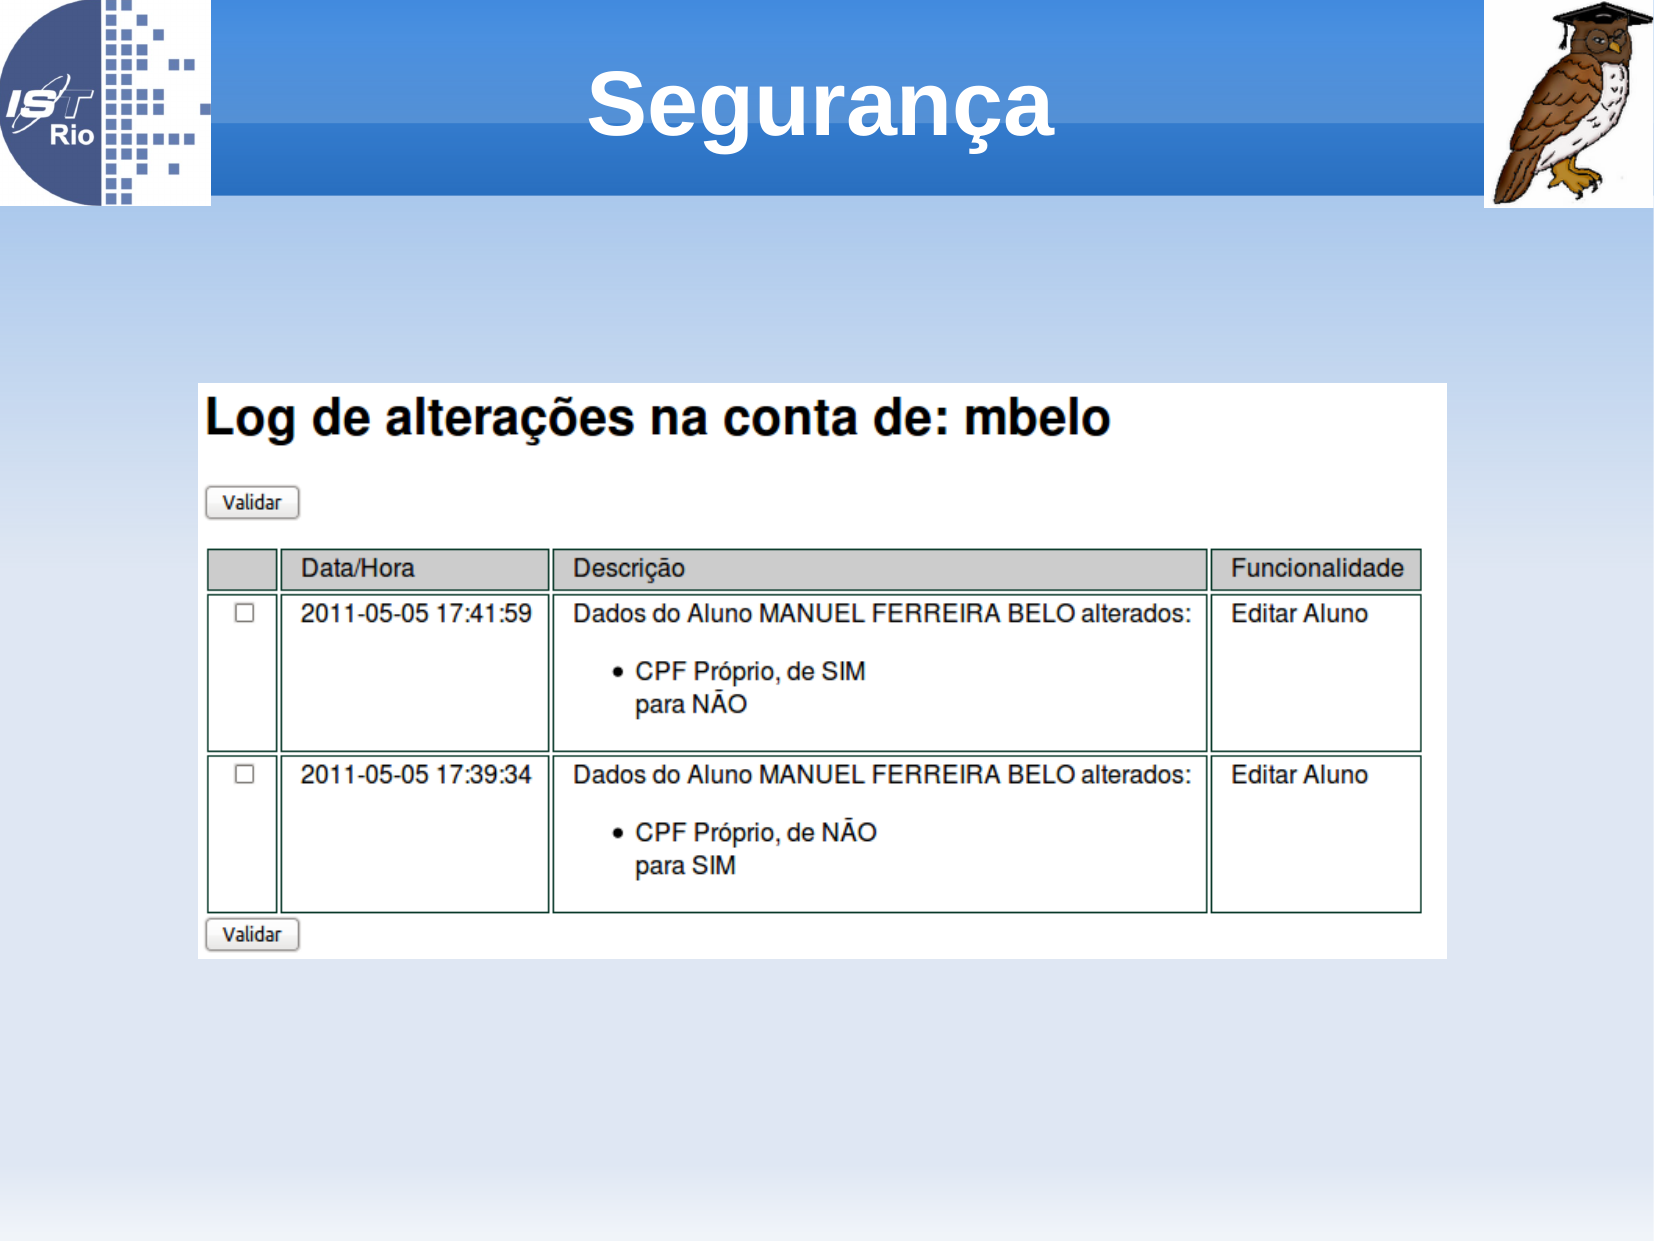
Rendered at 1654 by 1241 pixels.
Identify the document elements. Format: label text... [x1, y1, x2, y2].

picture [0, 0, 1654, 1241]
title Segurança [76, 0, 1565, 208]
